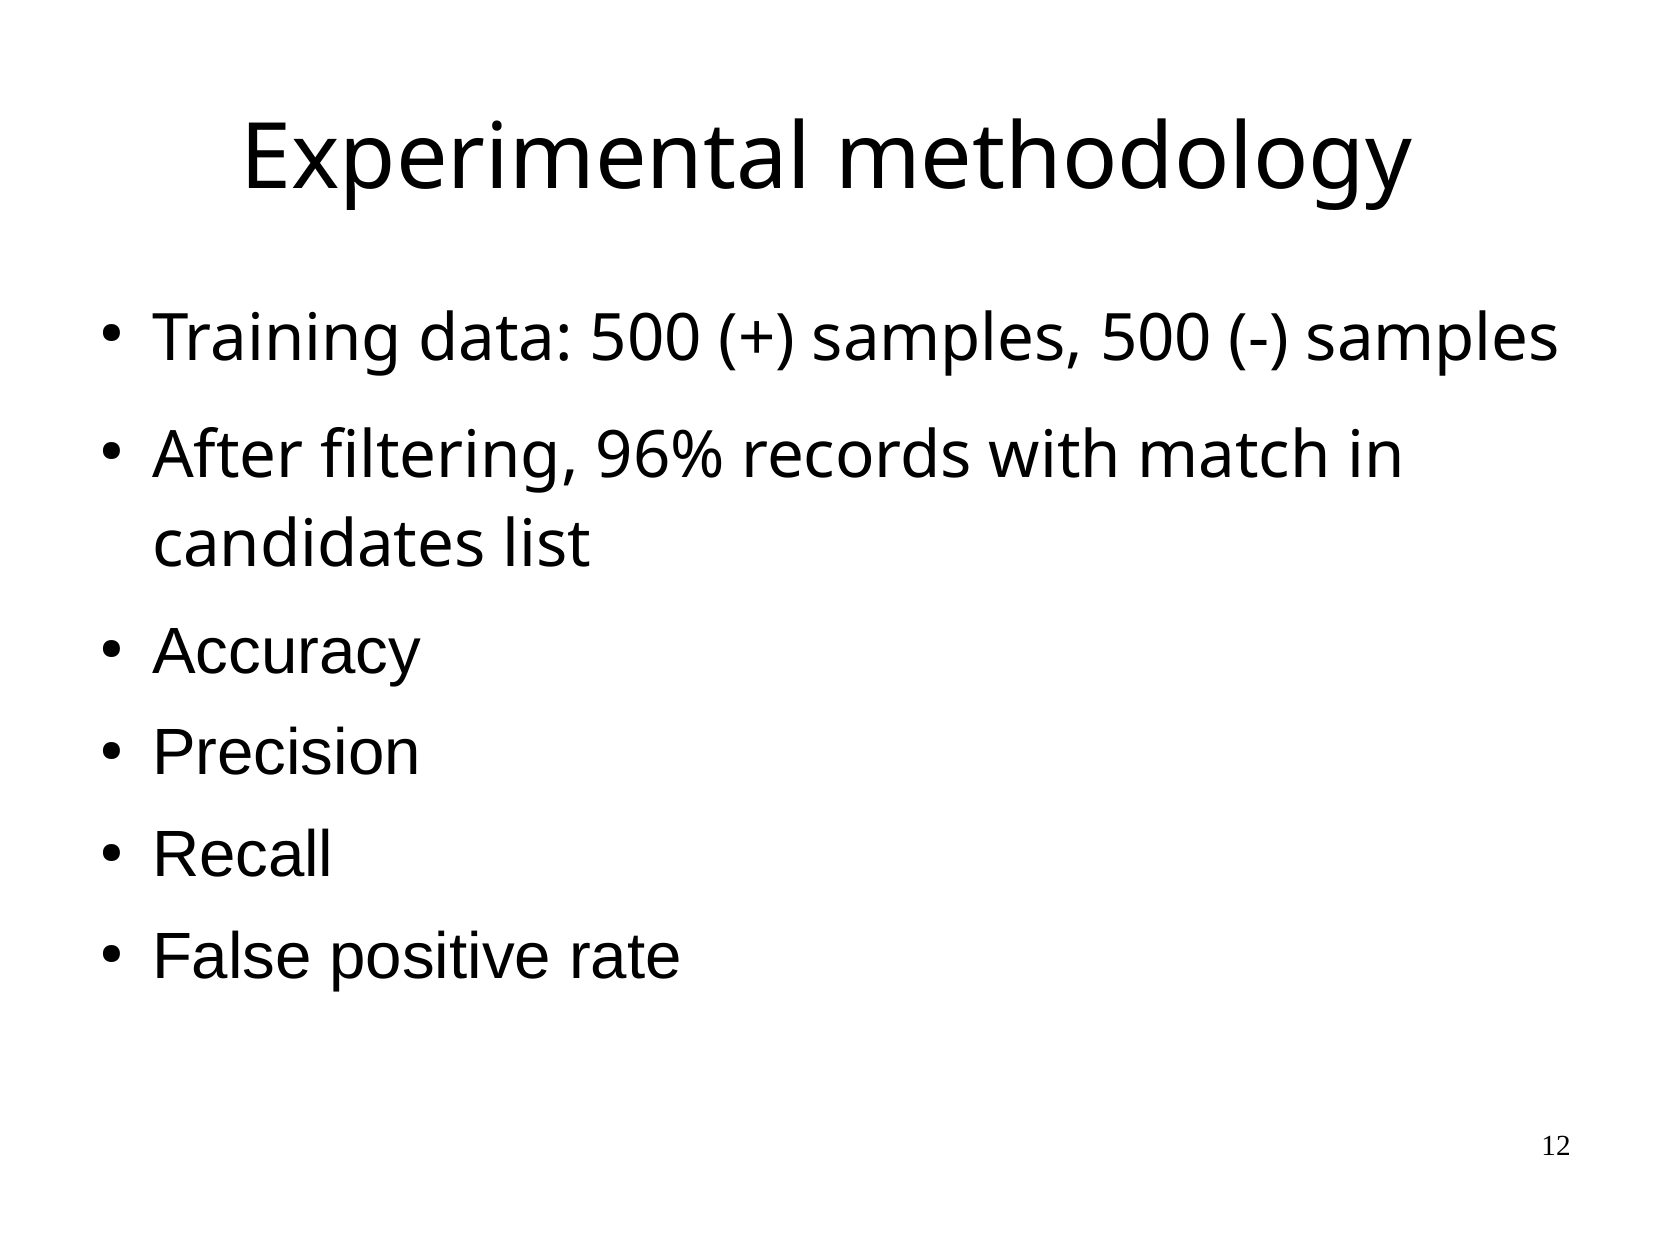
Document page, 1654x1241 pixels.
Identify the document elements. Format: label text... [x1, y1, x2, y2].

list Training data: 500 (+) samples, 500 (-) samples After filtering, 96% records with match in candidates list Accuracy Precision Recall False positive rate [82, 290, 1571, 1010]
title Experimental methodology [82, 49, 1571, 257]
